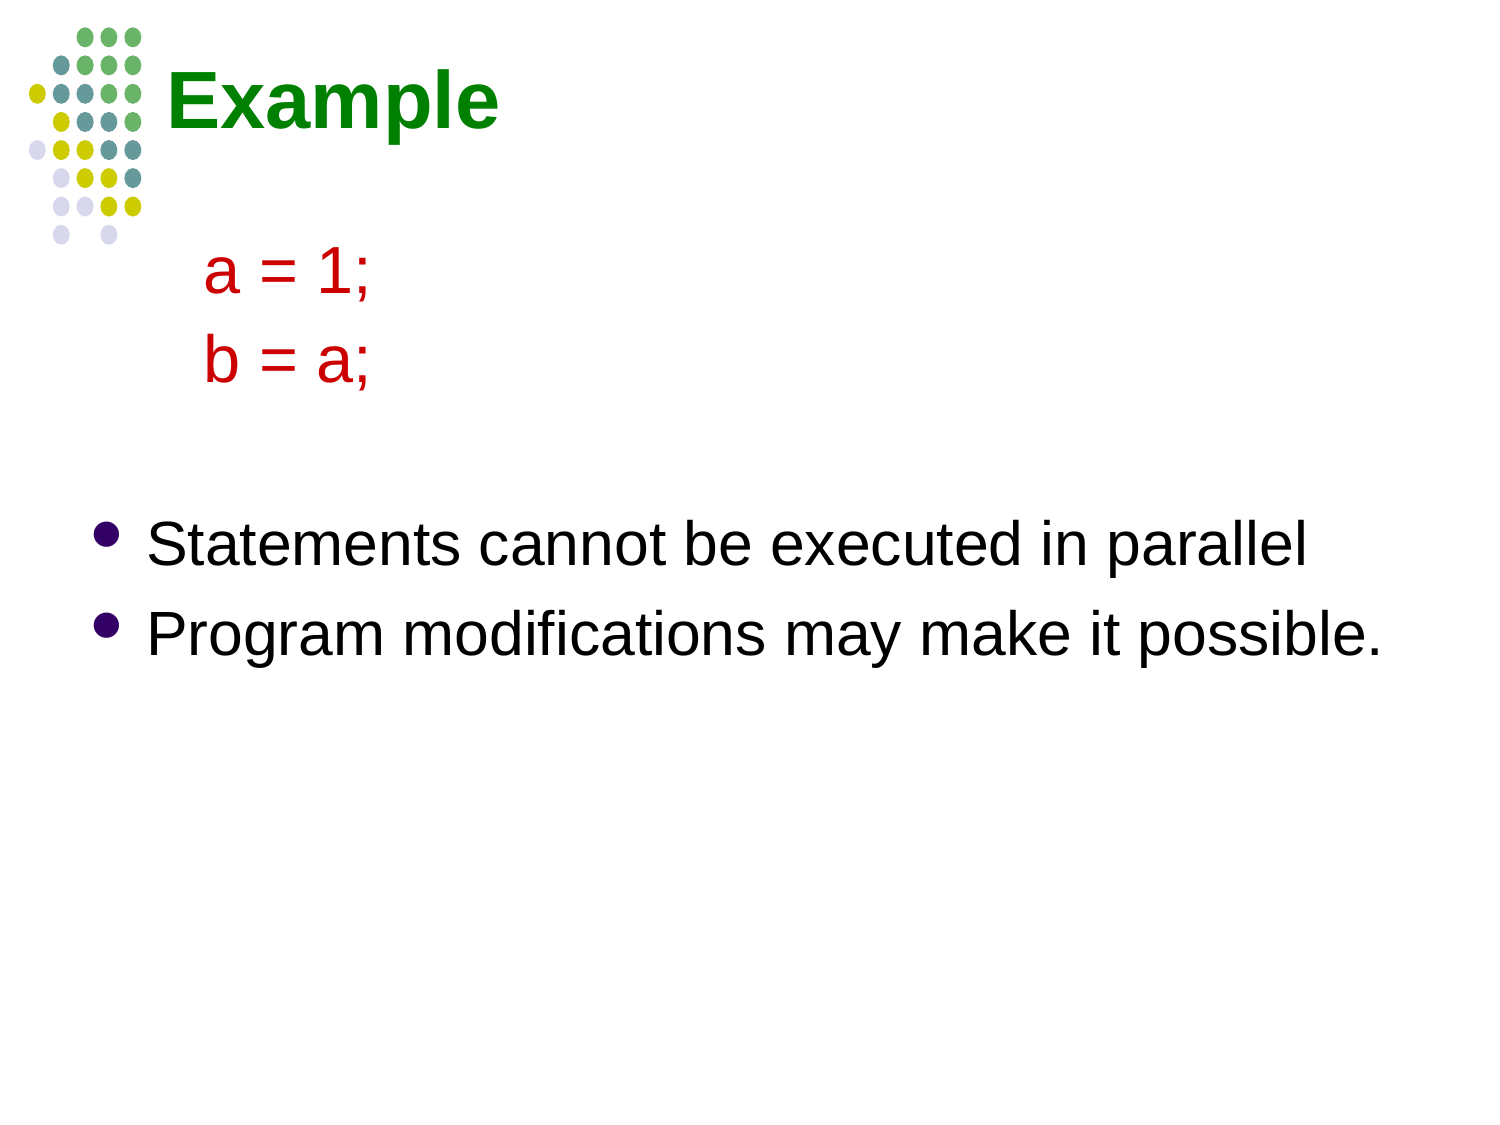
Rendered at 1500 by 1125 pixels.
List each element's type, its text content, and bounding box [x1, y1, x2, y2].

title Example [151, 40, 1390, 176]
list a = 1; b = a; Statements cannot be executed in parallel Program modifications may make it possible. [75, 228, 1426, 1006]
